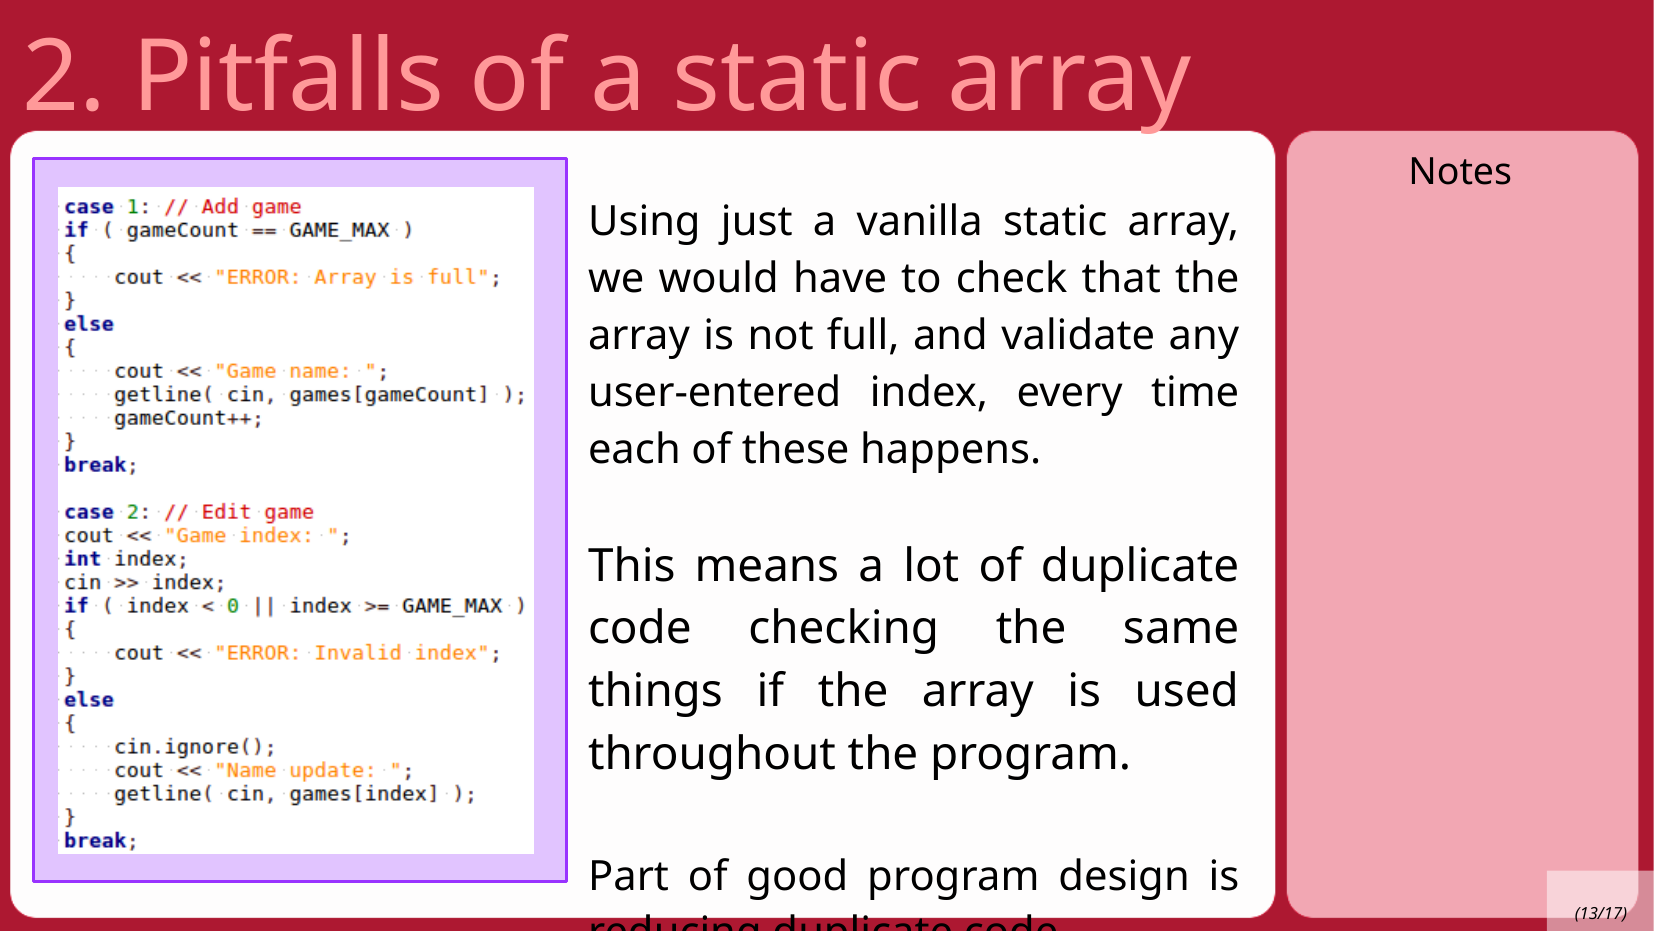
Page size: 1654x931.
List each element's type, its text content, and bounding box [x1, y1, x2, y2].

picture [779, 926, 790, 931]
picture [831, 926, 842, 931]
picture [718, 926, 729, 931]
picture [634, 926, 645, 931]
text_box [33, 158, 567, 882]
picture [0, 0, 1654, 931]
picture [990, 926, 1002, 931]
picture [743, 926, 754, 931]
text_box Using just a vanilla static array, we would have to check that the array is not full, and validate any user-entered index, every time each of these happens. This means a lot of duplicate code checking the same things if the array is used throughout the program. Part of good program design is reducing duplicate code. [588, 190, 1240, 878]
text_box (16/17) [1546, 877, 1654, 931]
picture [1041, 926, 1051, 931]
text_box Notes [1290, 141, 1631, 199]
title 2. Pitfalls of a static array [22, 7, 1511, 136]
picture [1016, 926, 1027, 931]
picture [611, 926, 621, 931]
picture [936, 926, 946, 931]
